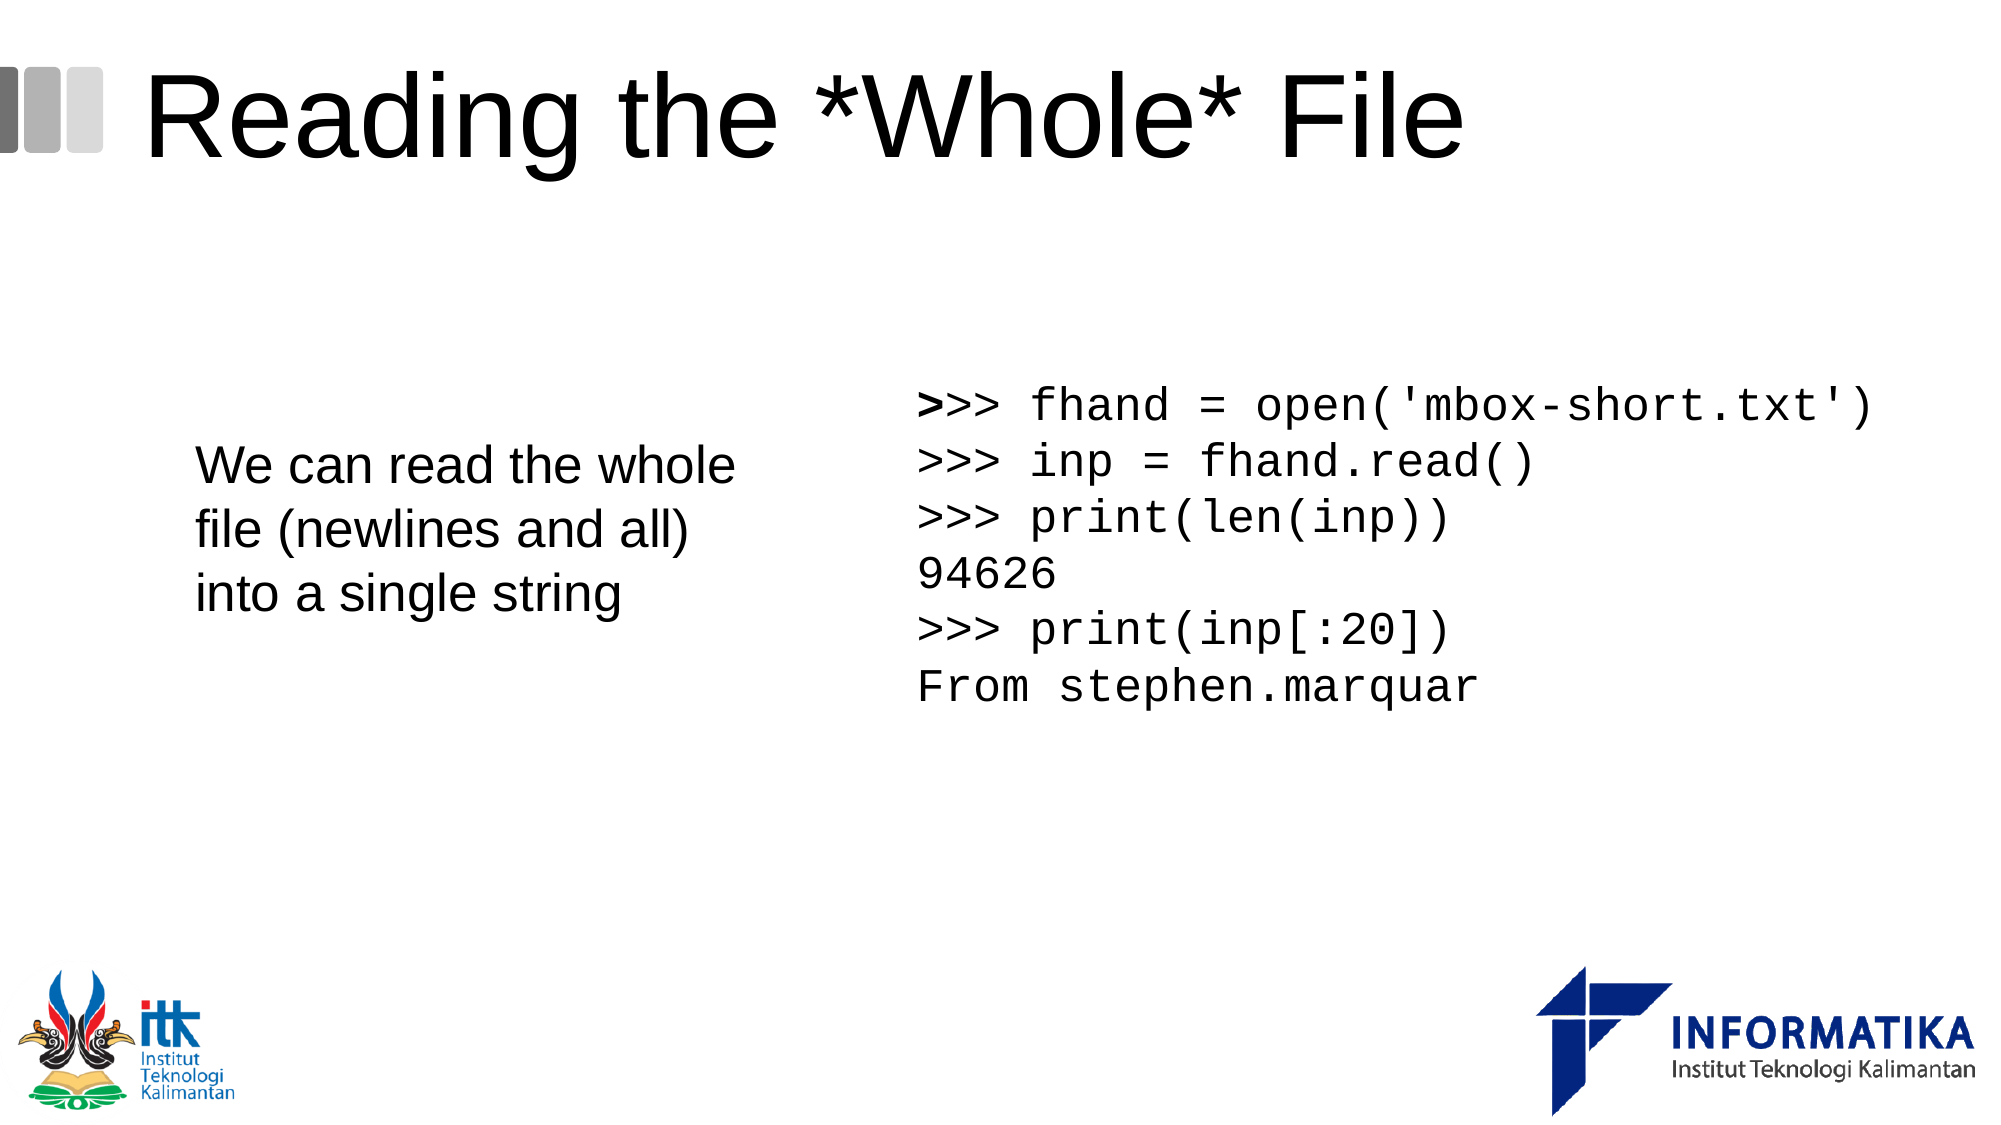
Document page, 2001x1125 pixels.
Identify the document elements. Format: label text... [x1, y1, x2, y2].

picture [0, 935, 253, 1125]
title Reading the *Whole* File [137, 1, 1863, 219]
list We can read the whole file (newlines and all) into a single string [142, 320, 776, 732]
text_box >>> fhand = open('mbox-short.txt') >>> inp = fhand.read() >>> print(len(inp)) 94626 >>> print(inp[:20]) From stephen.marquar [916, 328, 1936, 755]
picture [1534, 965, 1976, 1118]
